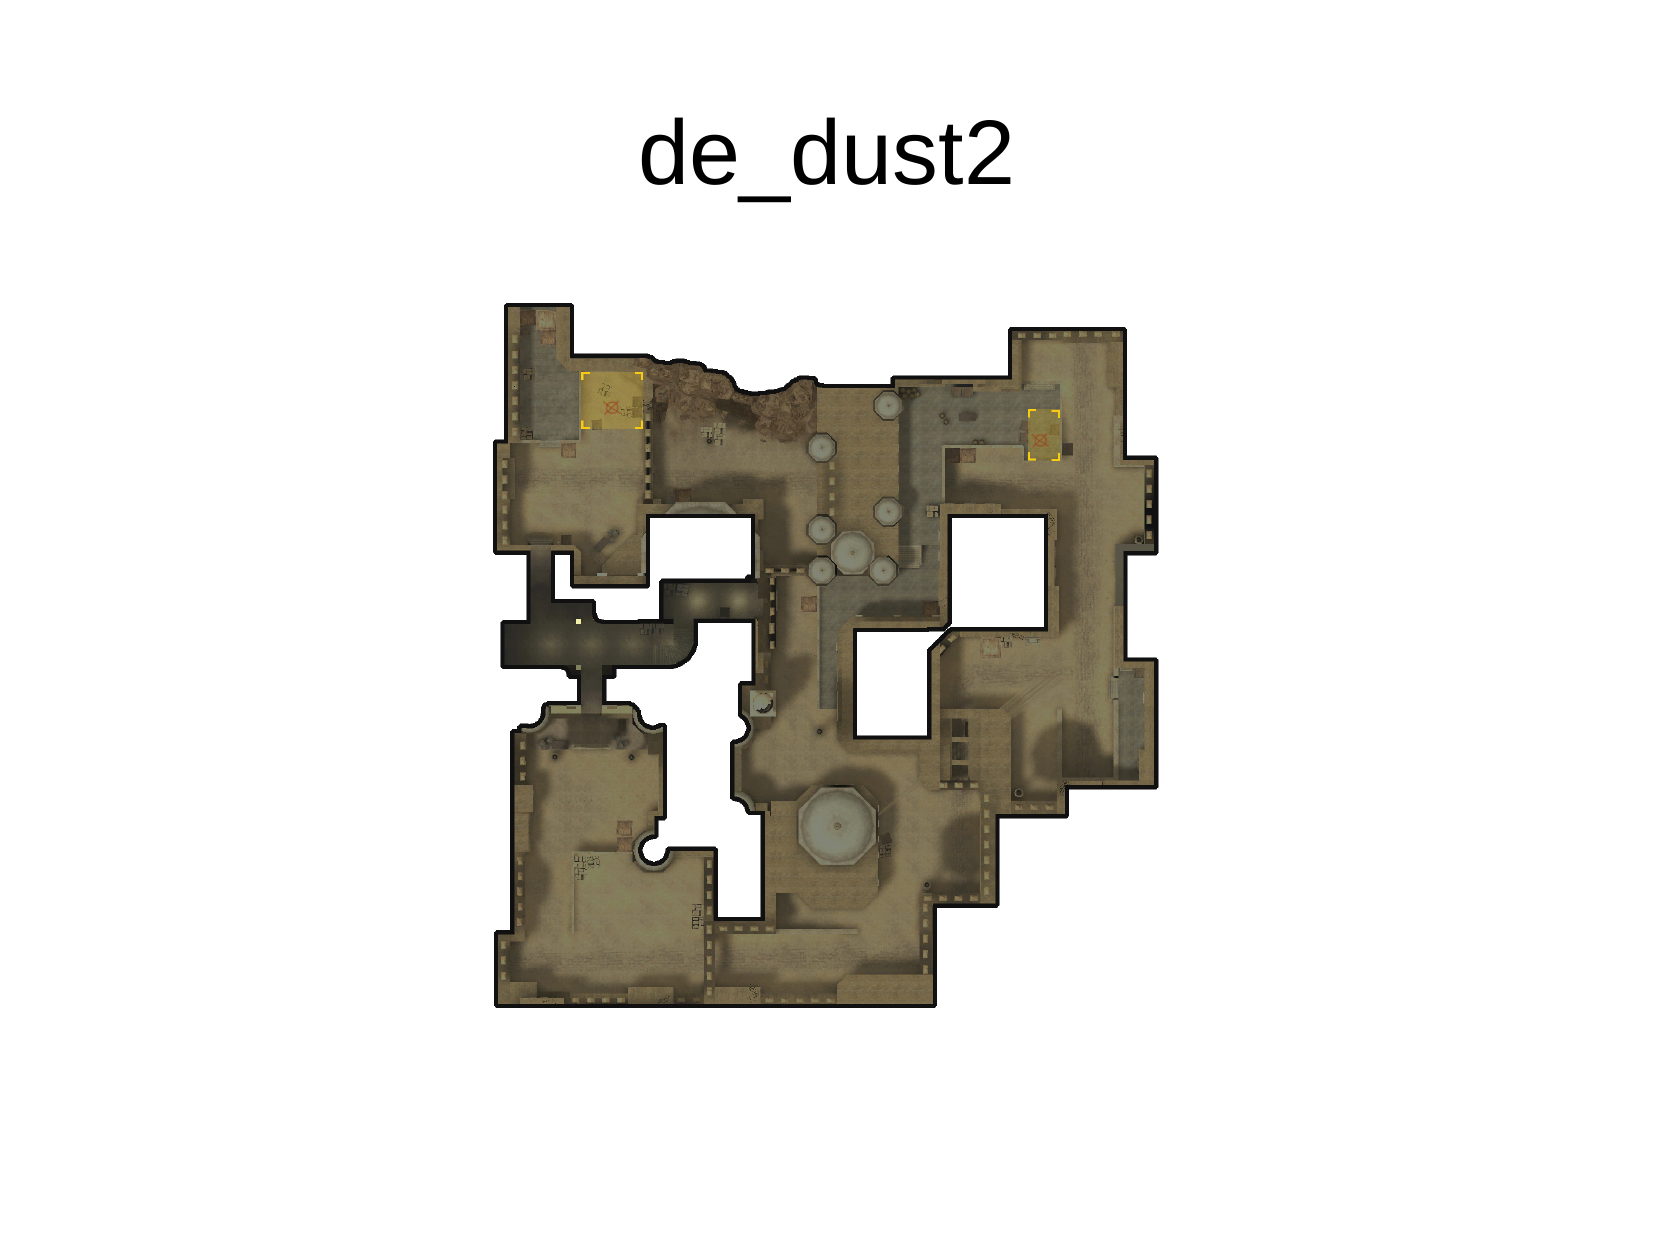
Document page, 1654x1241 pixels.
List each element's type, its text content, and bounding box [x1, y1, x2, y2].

picture [467, 290, 1187, 1010]
title de_dust2 [82, 49, 1571, 257]
